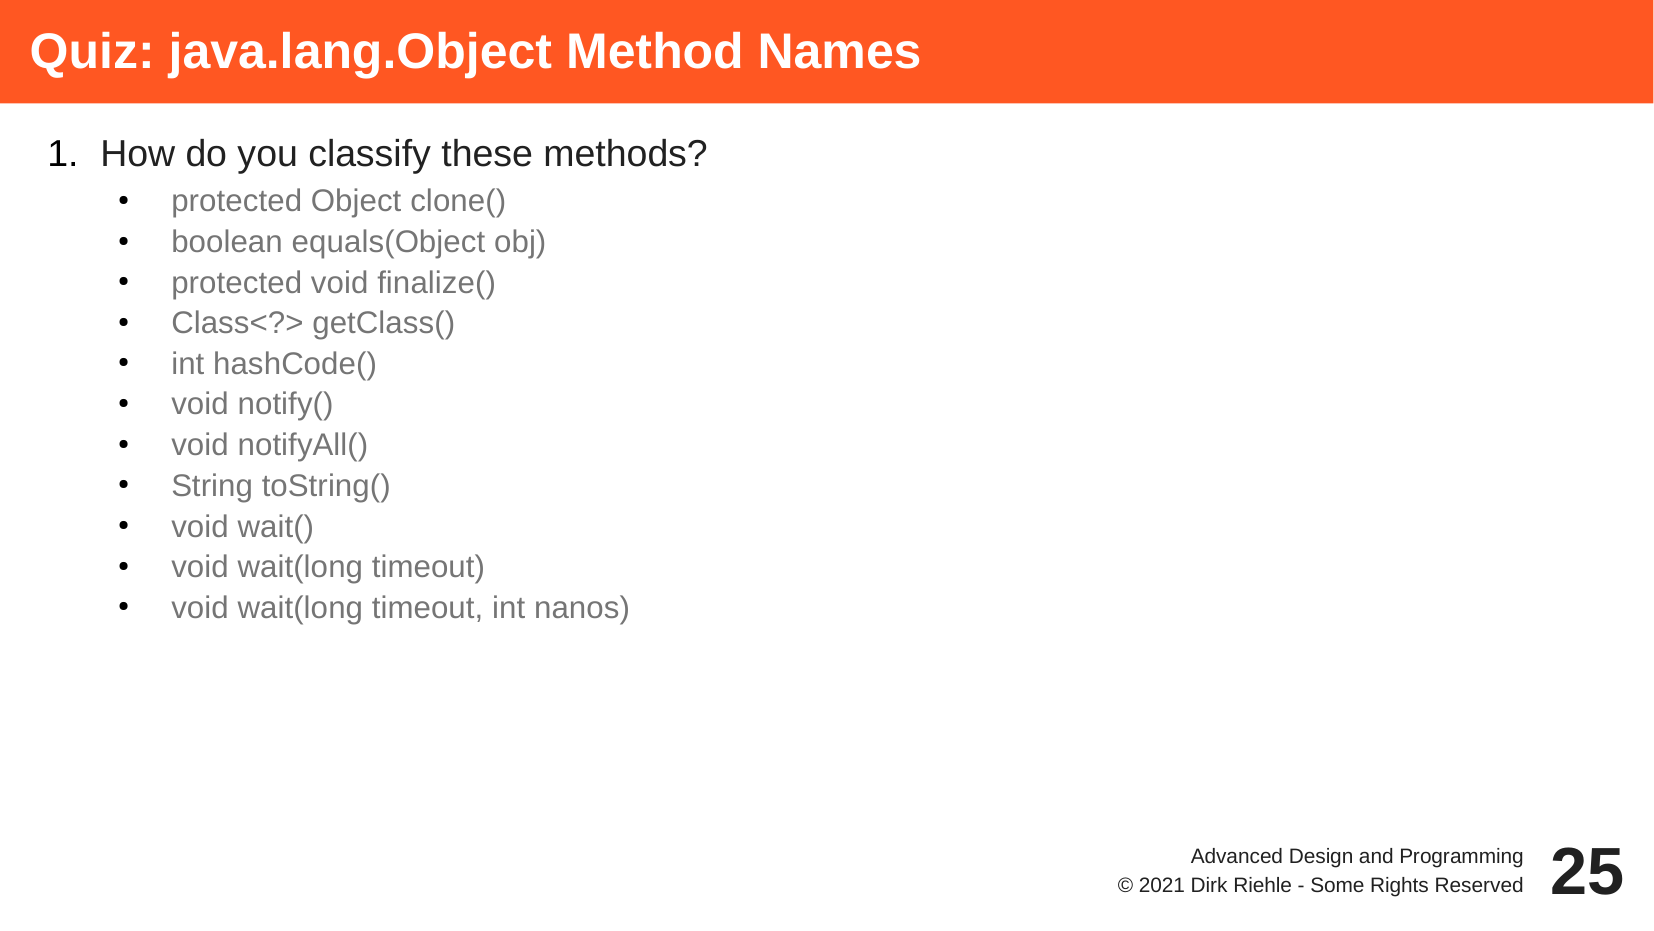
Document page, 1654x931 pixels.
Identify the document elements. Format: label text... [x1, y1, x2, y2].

list How do you classify these methods? protected Object clone() boolean equals(Object obj) protected void finalize() Class<?> getClass() int hashCode() void notify() void notifyAll() String toString() void wait() void wait(long timeout) void wait(long timeout, int nanos) [29, 132, 1625, 813]
title Quiz: java.lang.Object Method Names [0, 0, 1654, 104]
